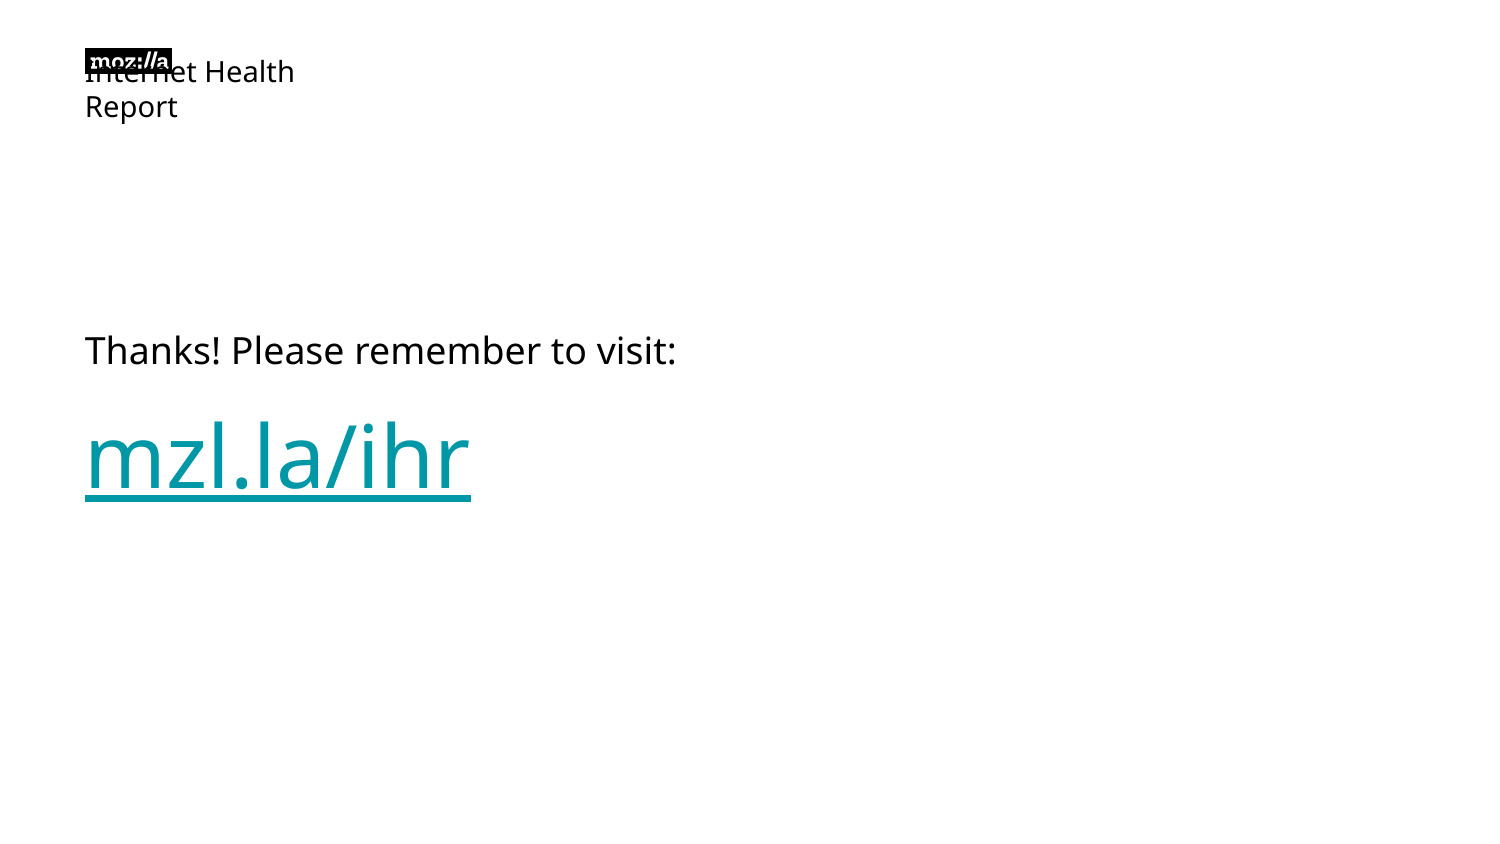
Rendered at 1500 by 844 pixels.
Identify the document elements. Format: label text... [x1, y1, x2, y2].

text_box Internet Health Report [69, 73, 399, 104]
picture [127, 68, 135, 73]
picture [99, 68, 107, 73]
picture [85, 48, 172, 73]
picture [156, 68, 164, 73]
text_box Thanks! Please remember to visit: mzl.la/ihr [69, 283, 1416, 560]
